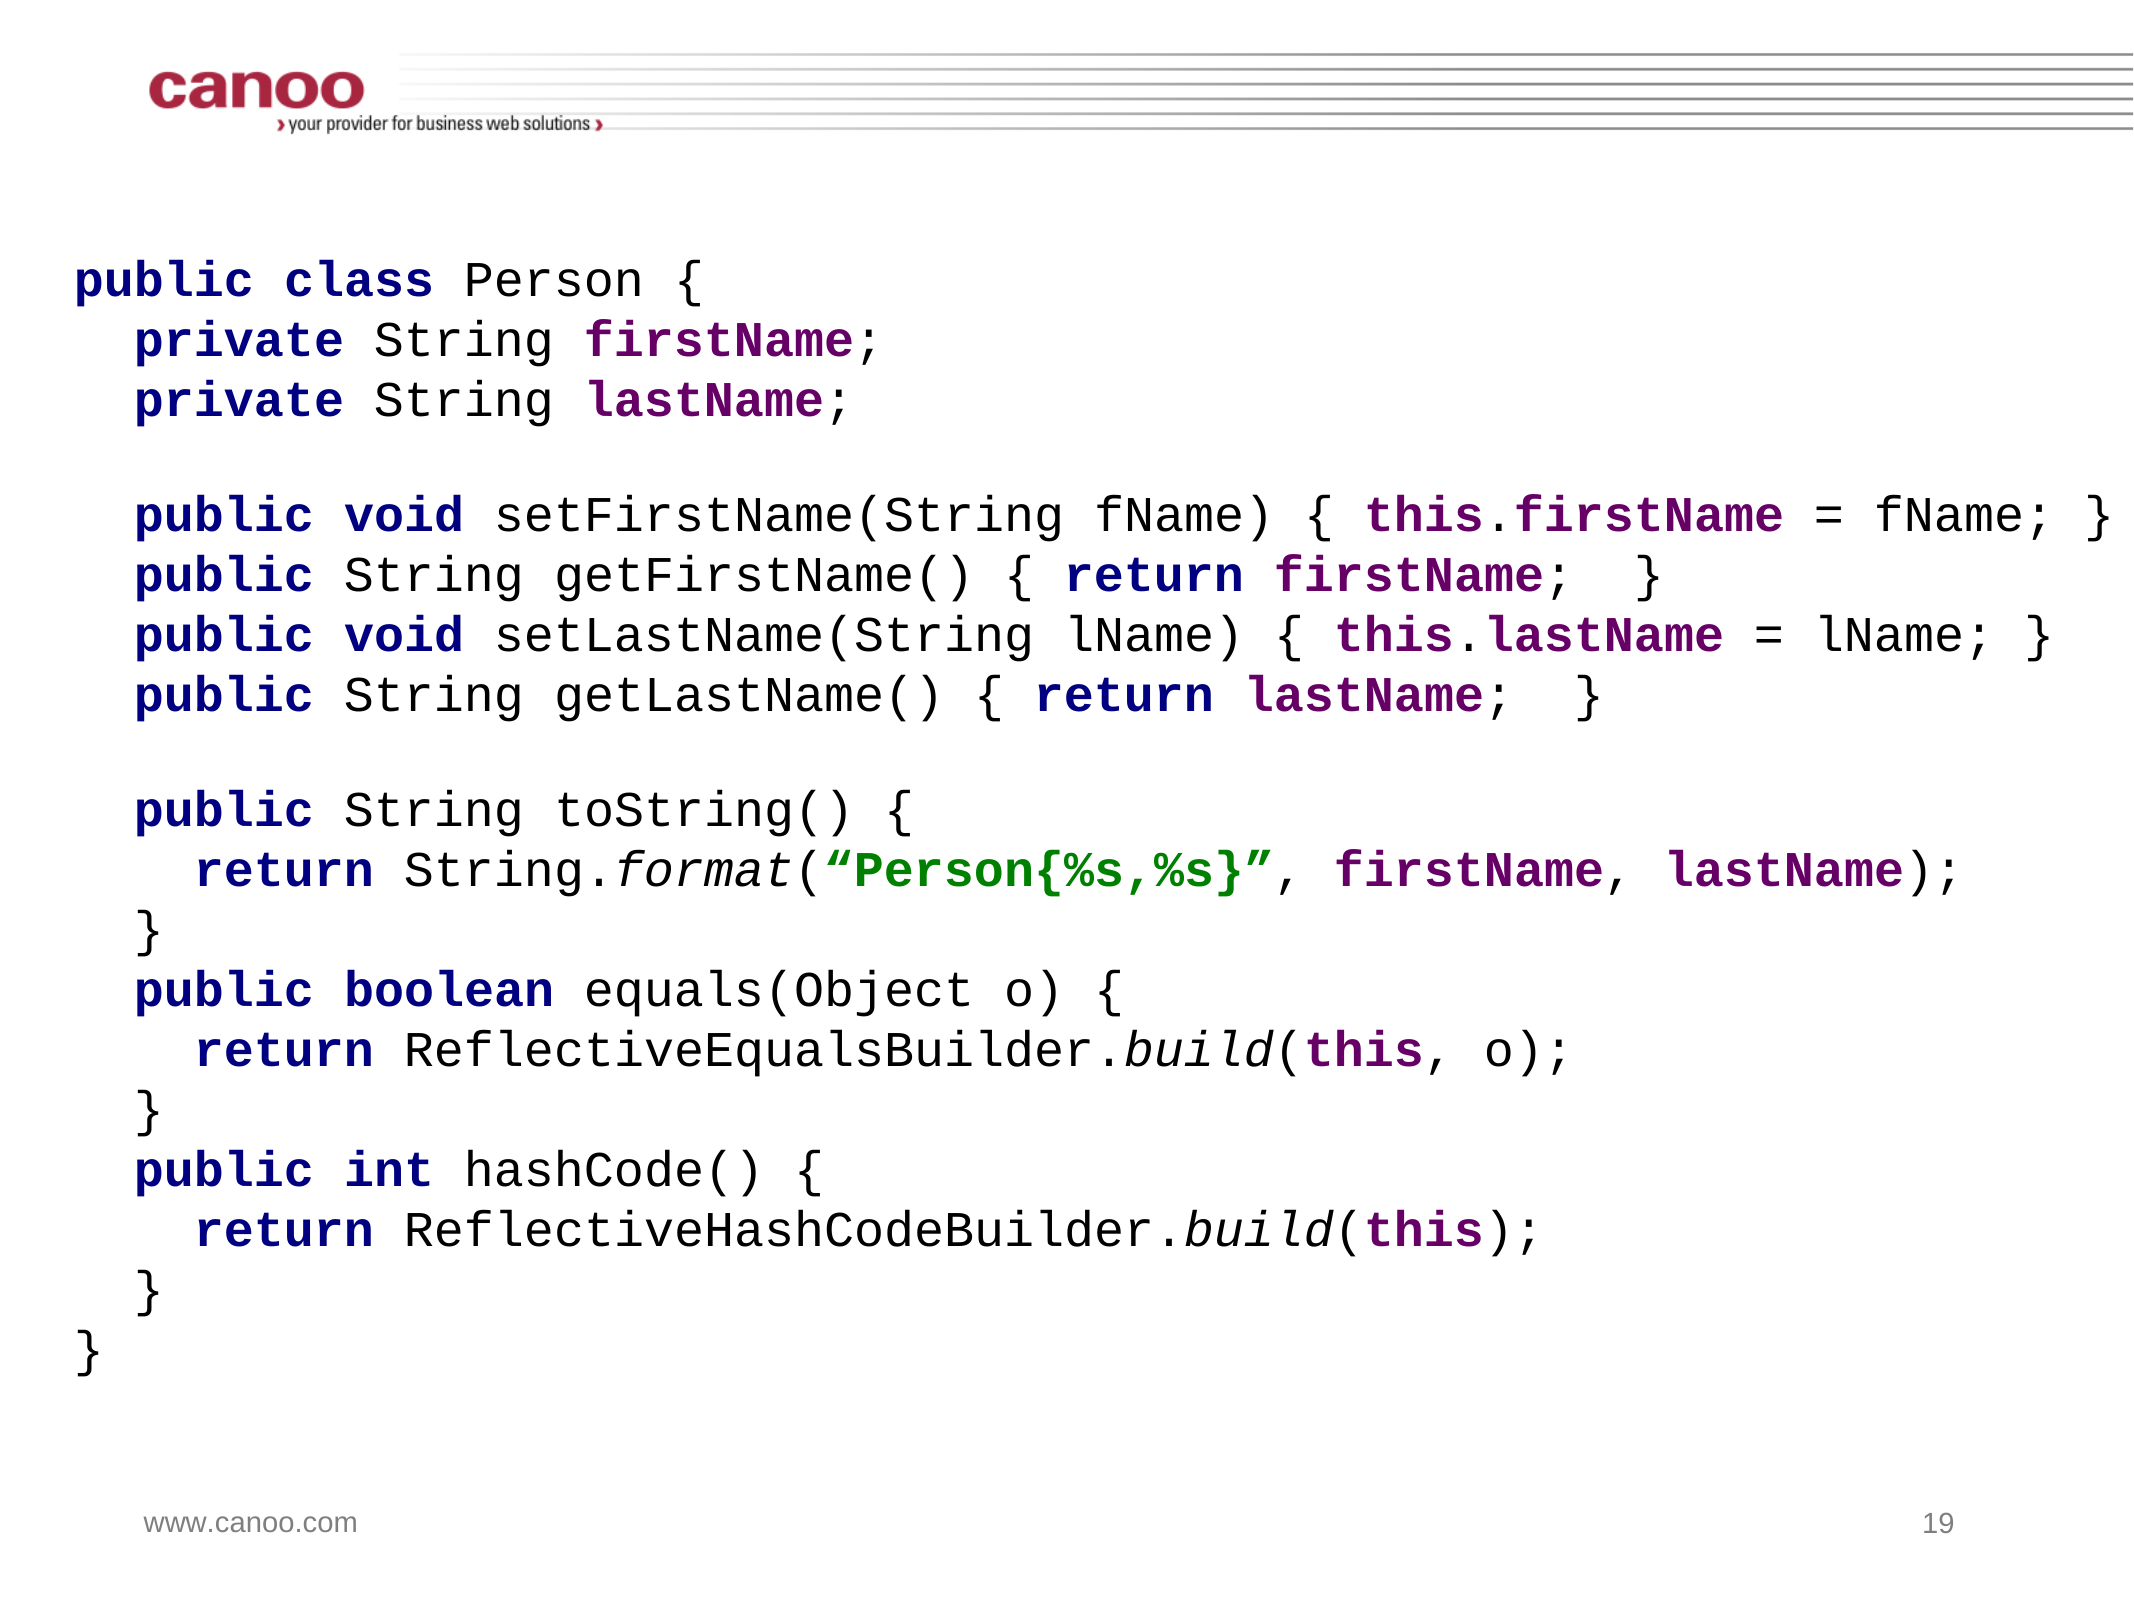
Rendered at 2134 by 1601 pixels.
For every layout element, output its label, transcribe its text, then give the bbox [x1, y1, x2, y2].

text_box public class Person { private String firstName; private String lastName; public void setFirstName(String fName) { this.firstName = fName; } public String getFirstName() { return firstName; } public void setLastName(String lName) { this.lastName = lName; } public String getLastName() { return lastName; } public String toString() { return String.format(“Person{%s,%s}”, firstName, lastName); } public boolean equals(Object o) { return ReflectiveEqualsBuilder.build(this, o); } public int hashCode() { return ReflectiveHashCodeBuilder.build(this); } } [59, 238, 2133, 1383]
text_box <number> [1912, 1496, 1964, 1547]
picture [0, 21, 2134, 188]
